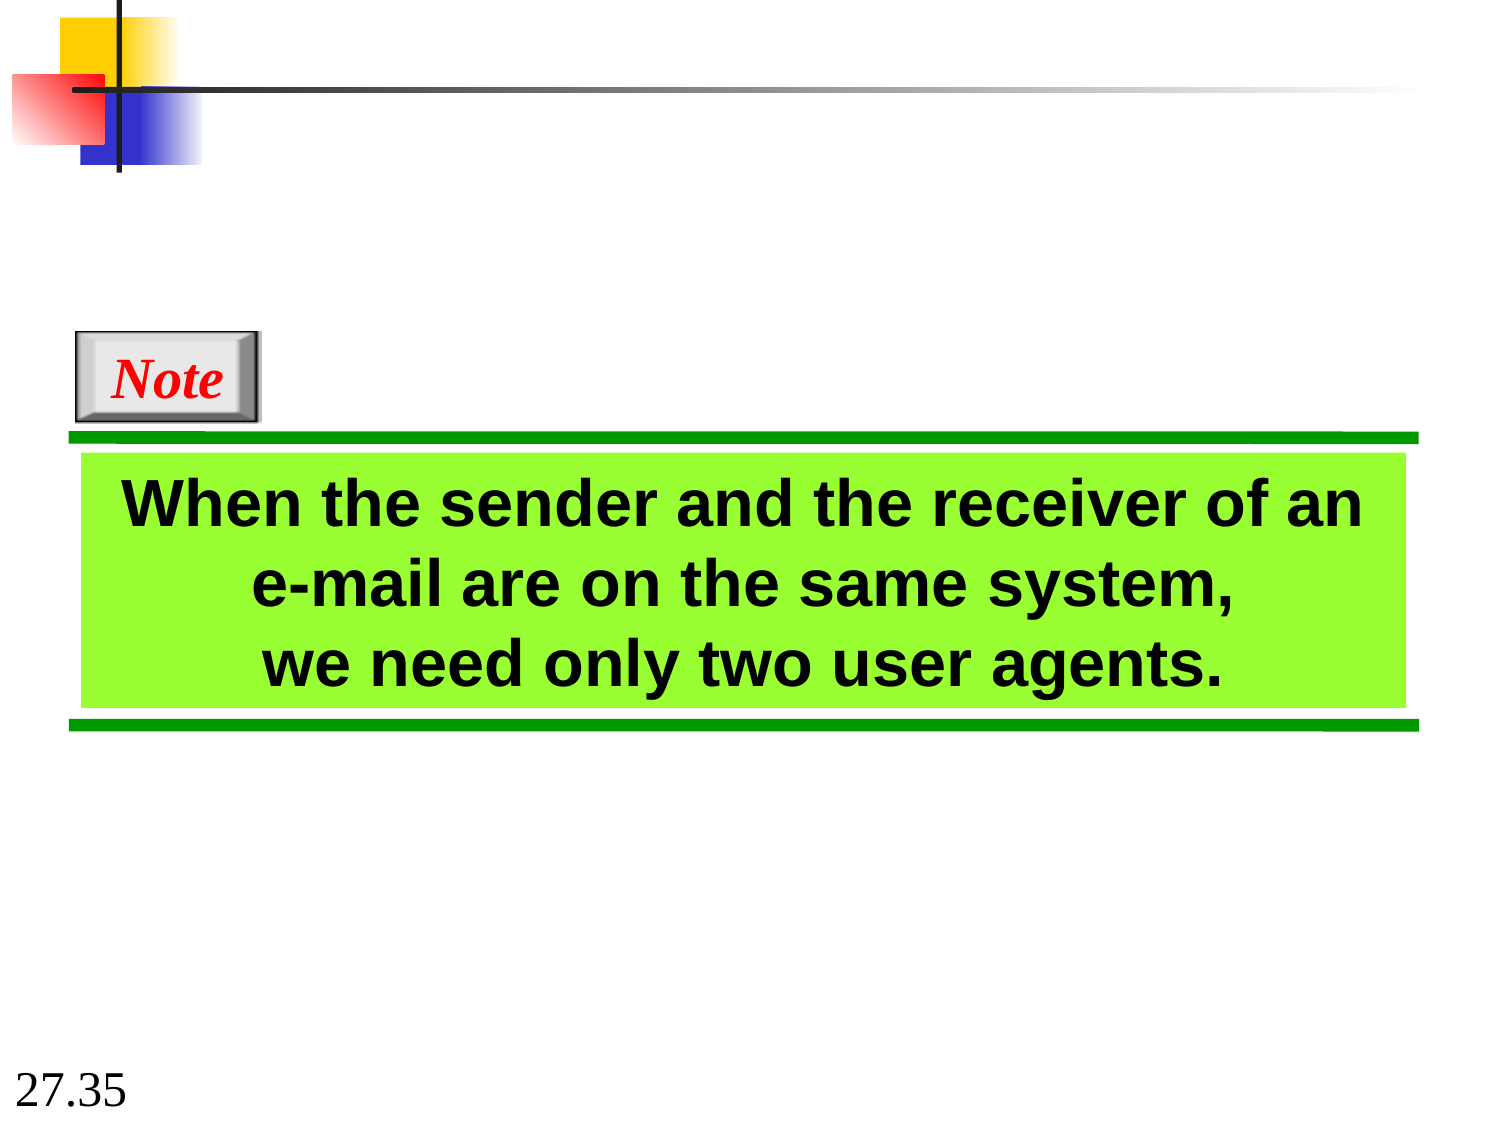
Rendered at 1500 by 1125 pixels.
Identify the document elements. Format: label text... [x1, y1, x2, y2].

text_box Note [96, 332, 240, 418]
text_box [12, 0, 1423, 173]
text_box When the sender and the receiver of an e-mail are on the same system, we need only two user agents. [81, 452, 1407, 708]
picture [75, 331, 262, 424]
